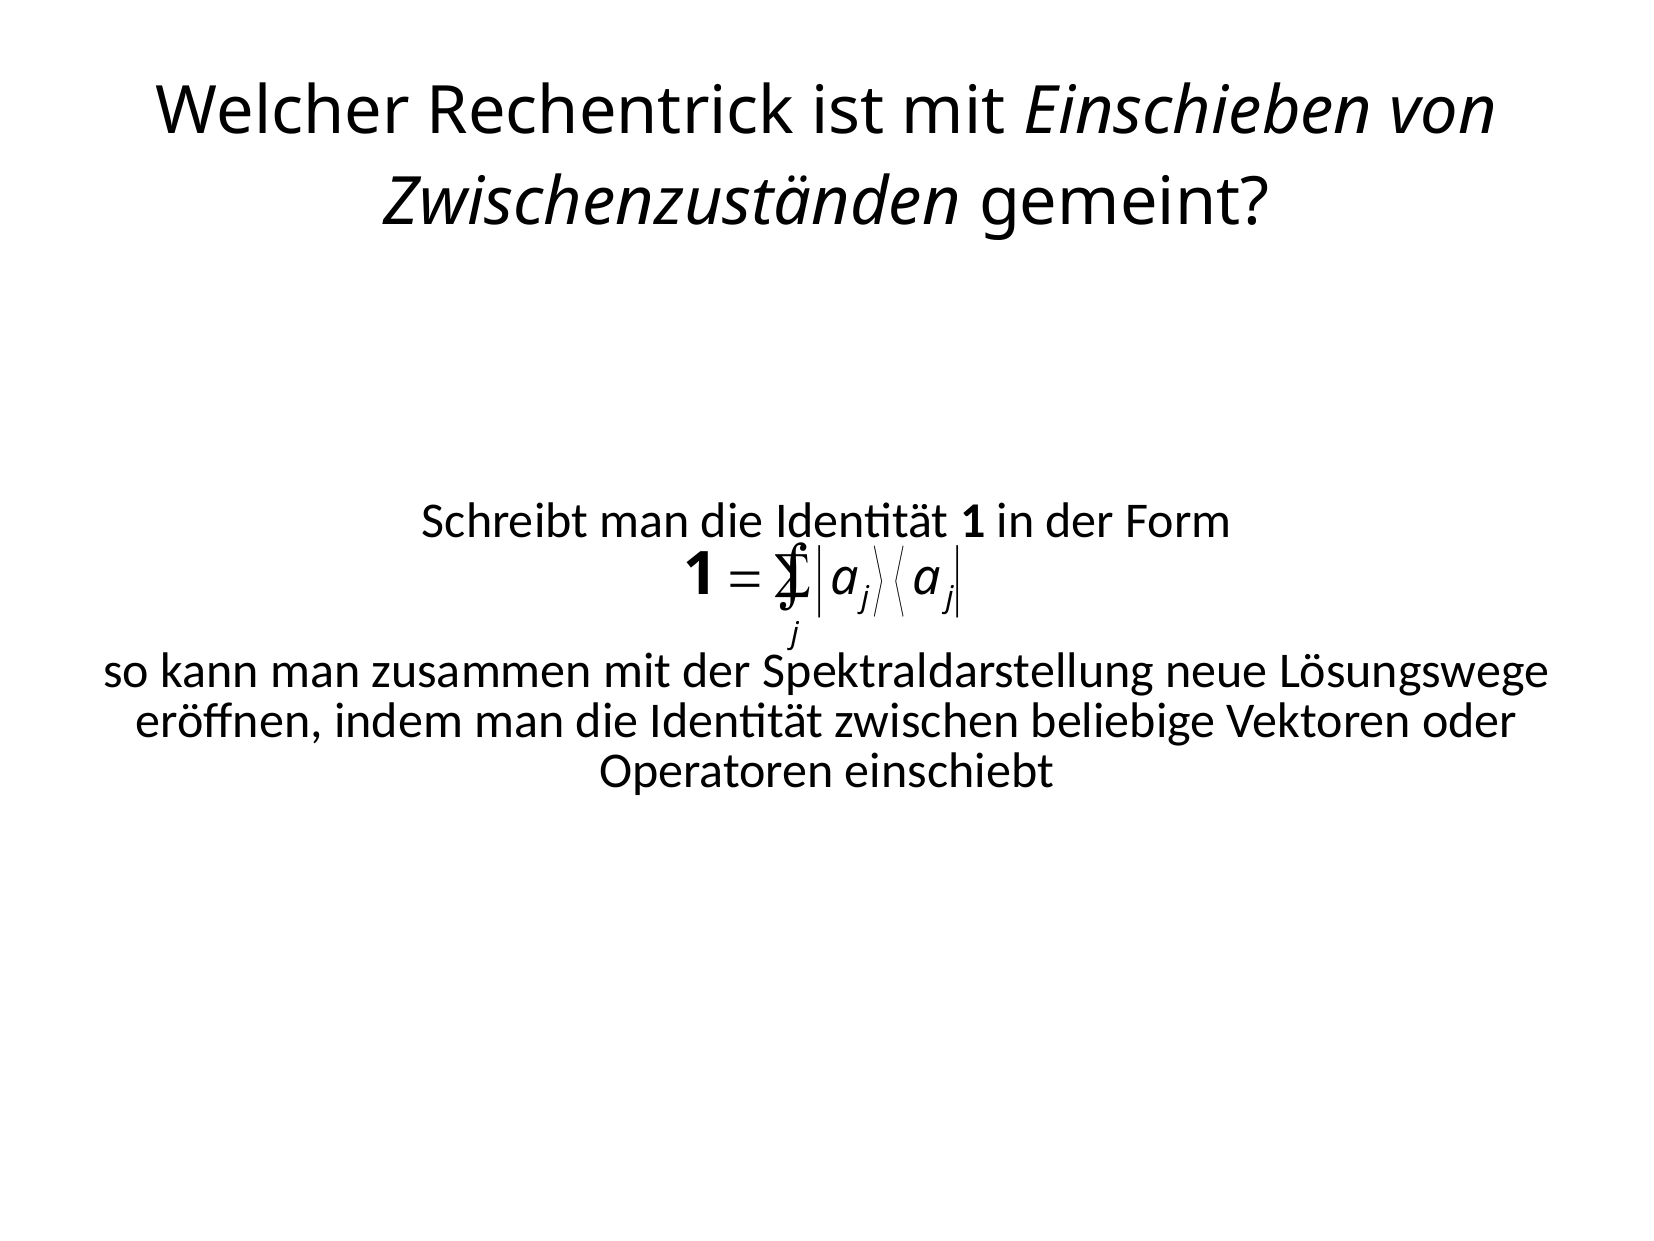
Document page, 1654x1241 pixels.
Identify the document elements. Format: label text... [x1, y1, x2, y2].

subtitle Schreibt man die Identität 1 in der Form so kann man zusammen mit der Spektraldarstellung neue Lösungswege eröffnen, indem man die Identität zwischen beliebige Vektoren oder Operatoren einschiebt [82, 290, 1571, 1010]
title Welcher Rechentrick ist mit Einschieben von Zwischenzuständen gemeint? [82, 49, 1571, 257]
chart [674, 534, 979, 652]
